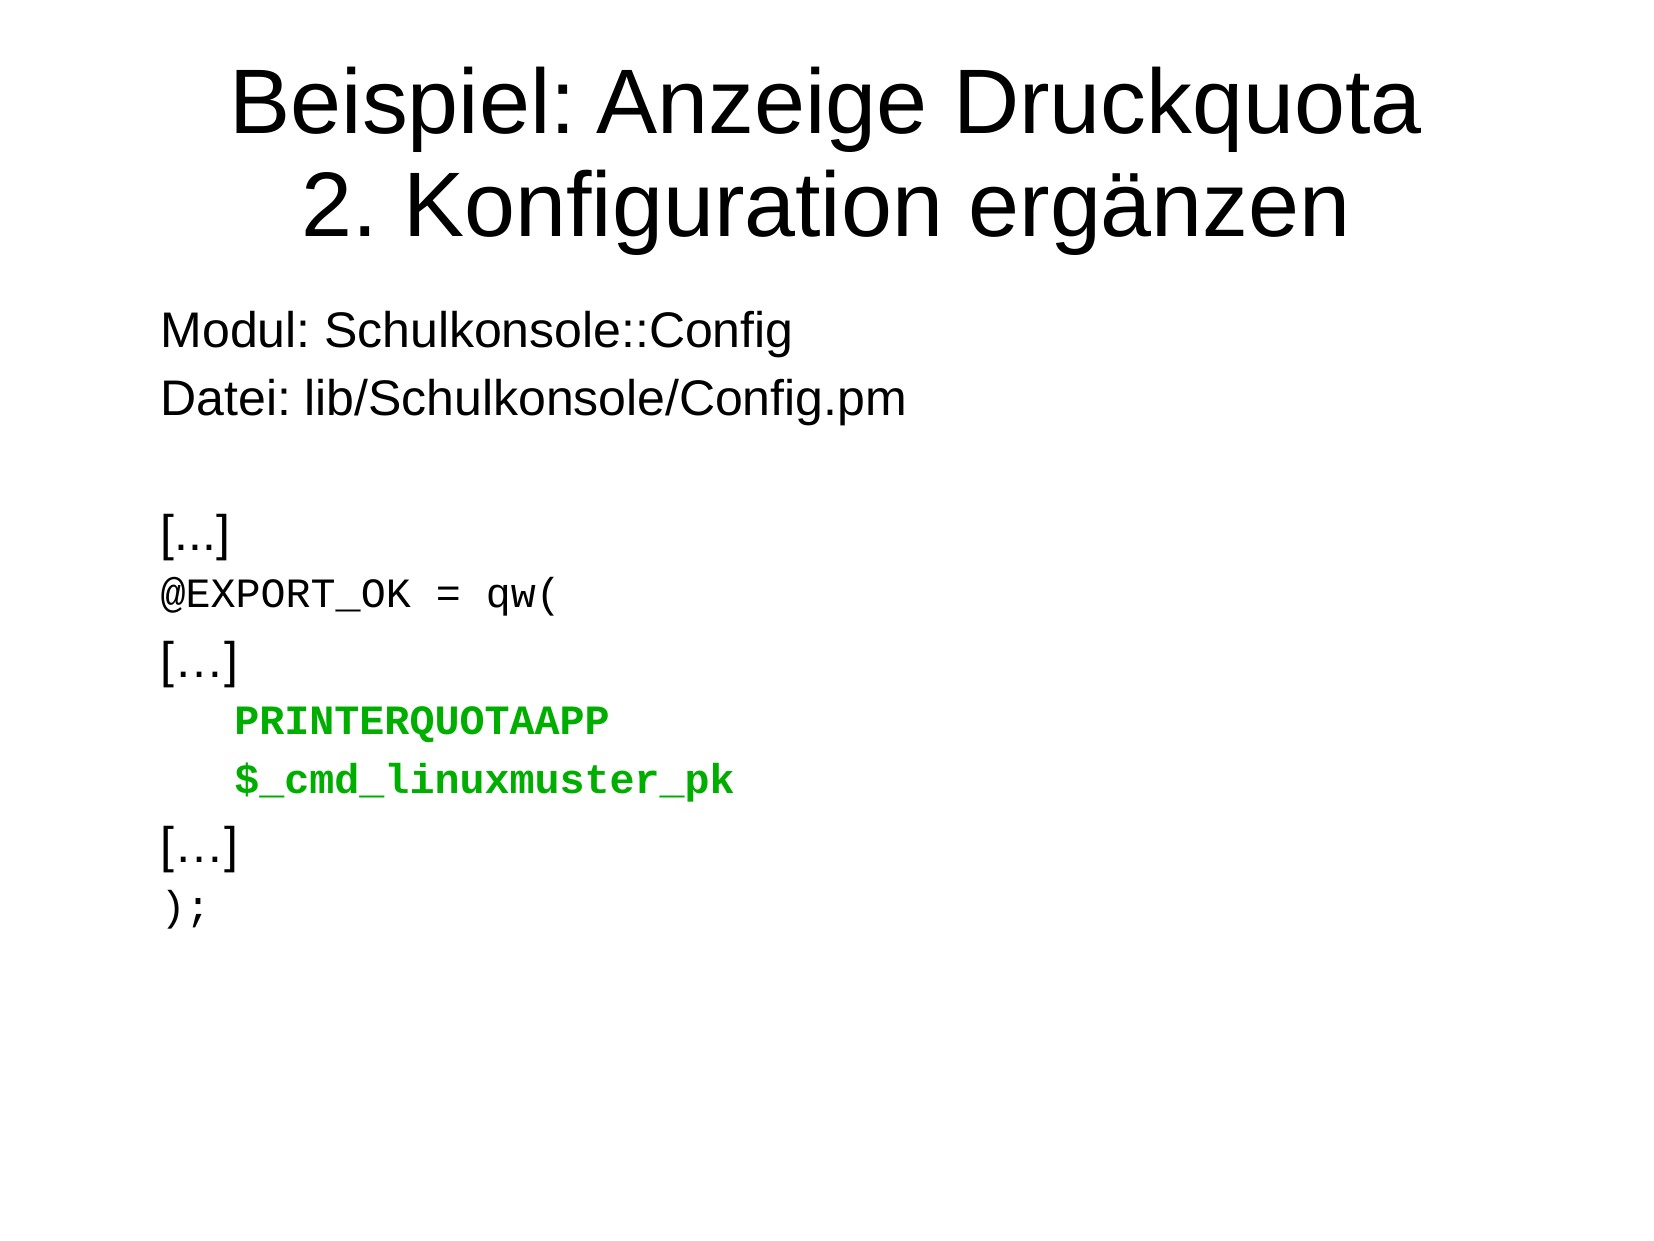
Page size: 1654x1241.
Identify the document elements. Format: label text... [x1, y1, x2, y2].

title Beispiel: Anzeige Druckquota 2. Konfiguration ergänzen [82, 49, 1571, 257]
text_box Modul: Schulkonsole::Config Datei: lib/Schulkonsole/Config.pm [...] @EXPORT_OK = qw( […] PRINTERQUOTAAPP $_cmd_linuxmuster_pk […] ); [88, 295, 1565, 1182]
